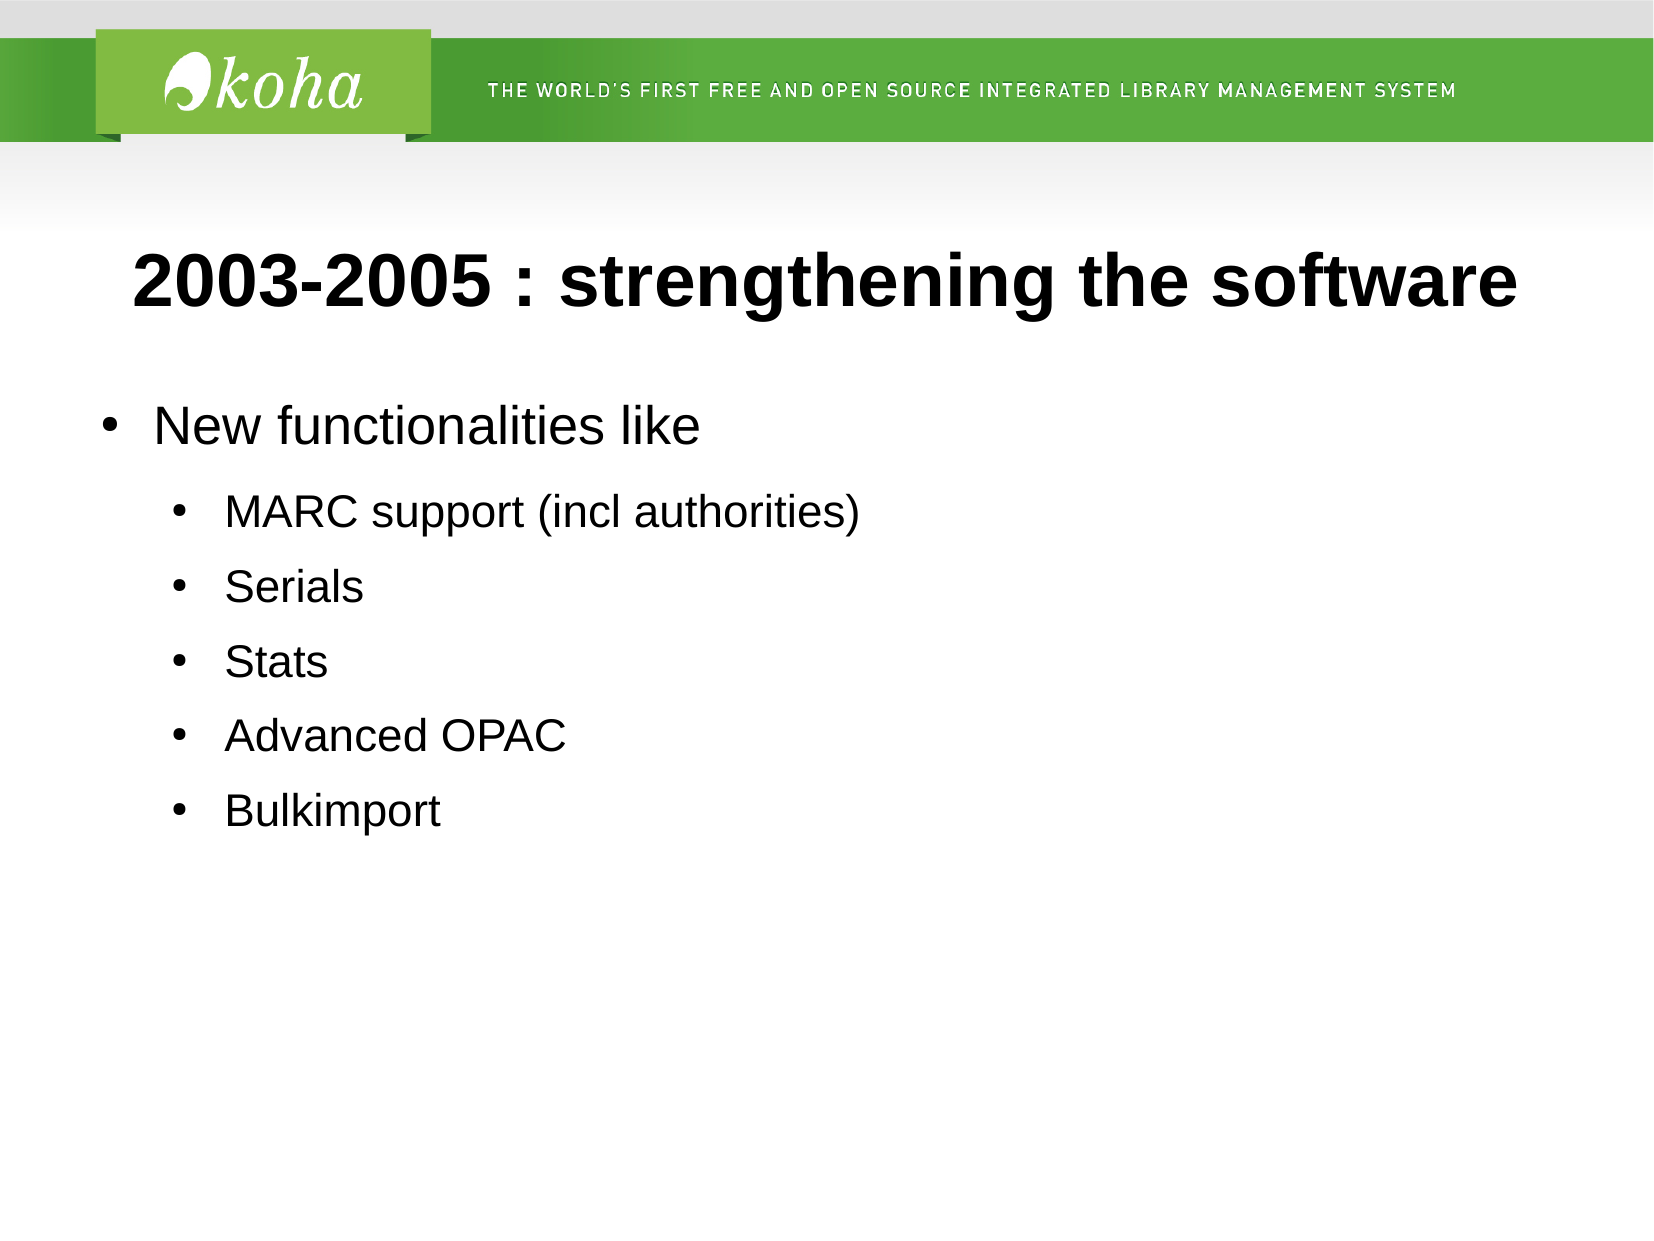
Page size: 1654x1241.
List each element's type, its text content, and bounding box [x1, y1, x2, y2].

title 2003-2005 : strengthening the software [82, 177, 1571, 385]
list New functionalities like MARC support (incl authorities) Serials Stats Advanced OPAC Bulkimport [82, 395, 1571, 1115]
picture [0, 0, 1654, 1241]
